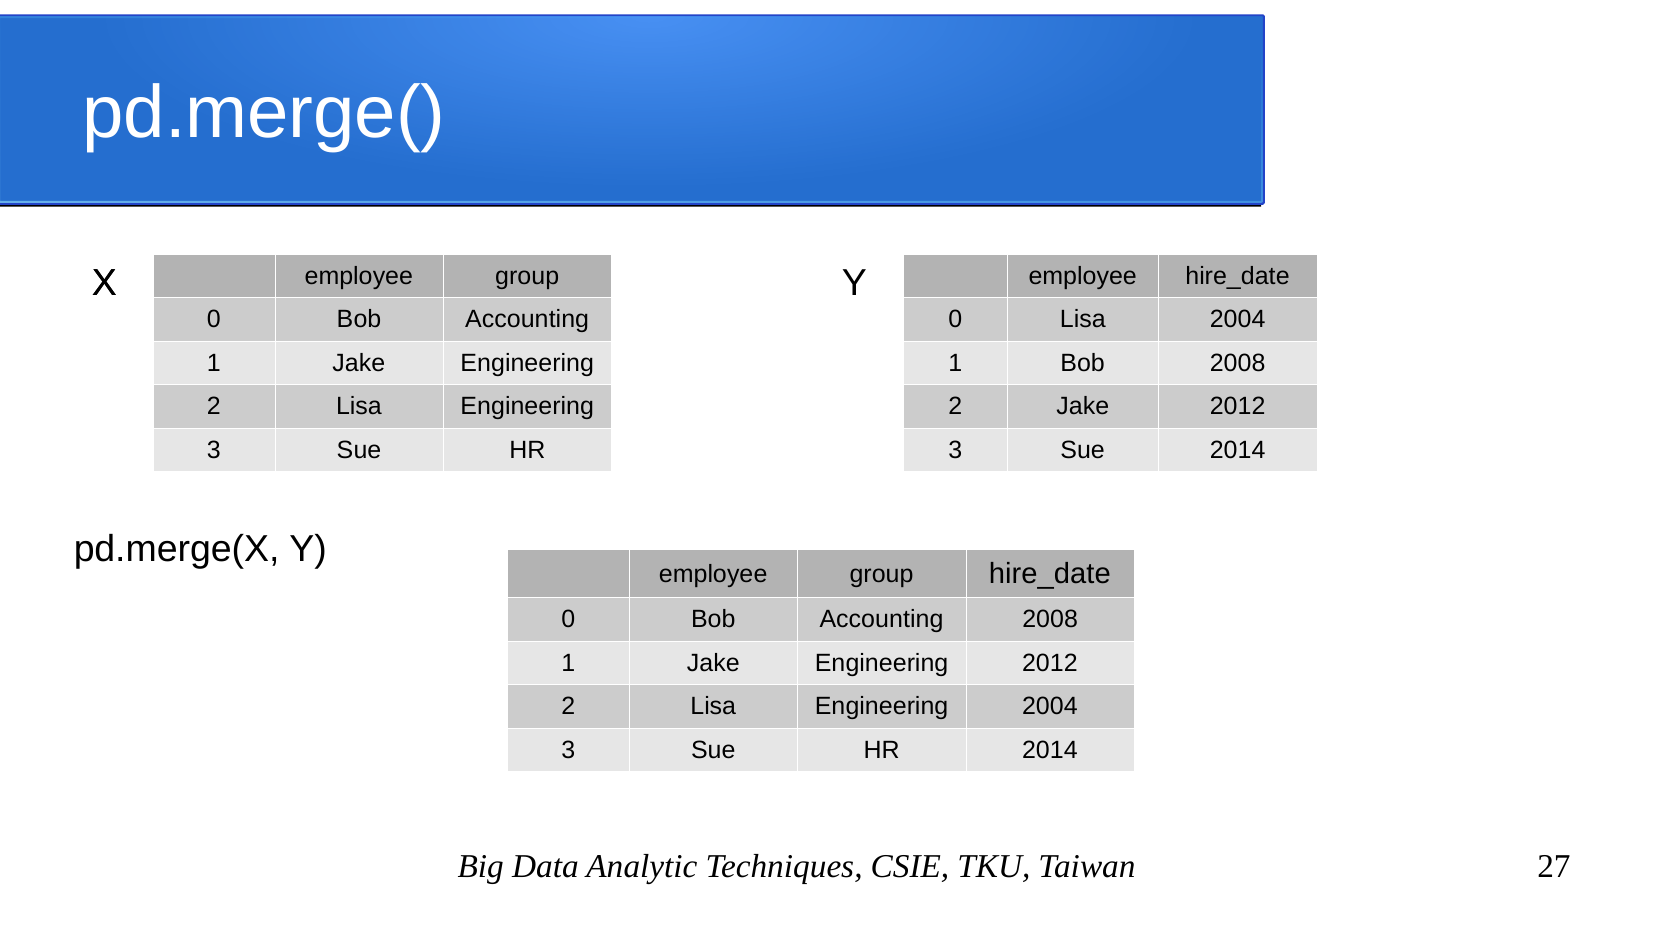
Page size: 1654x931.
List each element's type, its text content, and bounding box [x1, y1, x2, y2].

table_cell 3 [508, 729, 629, 771]
table_cell Jake [1008, 385, 1158, 428]
table_cell 2012 [967, 642, 1134, 684]
table_cell Accounting [798, 598, 966, 641]
table_cell 1 [904, 342, 1007, 384]
table_cell Jake [276, 342, 443, 384]
table_header hire_date [967, 550, 1134, 597]
table_cell Lisa [630, 685, 797, 728]
table_cell 2 [904, 385, 1007, 428]
table_cell 2012 [1159, 385, 1317, 428]
table_header [508, 550, 629, 597]
table_header group [444, 255, 611, 297]
table_header employee [1008, 255, 1158, 297]
text_box pd.merge(X, Y) [59, 519, 402, 603]
table_cell Accounting [444, 298, 611, 341]
table_cell 3 [904, 429, 1007, 471]
text_box X [77, 254, 159, 311]
table_cell 2008 [1159, 342, 1317, 384]
table_cell Lisa [1008, 298, 1158, 341]
table_cell Bob [630, 598, 797, 641]
title pd.merge() [82, 35, 1235, 189]
table_cell Sue [276, 429, 443, 471]
table_cell Engineering [798, 642, 966, 684]
table_header [159, 255, 275, 297]
table_cell Bob [276, 298, 443, 341]
table_cell Engineering [444, 342, 611, 384]
table_cell Lisa [276, 385, 443, 428]
table_header employee [630, 550, 797, 597]
text_box Y [827, 254, 909, 311]
table_cell Jake [630, 642, 797, 684]
table_header group [798, 550, 966, 597]
table_cell 2 [508, 685, 629, 728]
table_header [909, 255, 1007, 297]
table_cell 2014 [967, 729, 1134, 771]
table_header hire_date [1159, 255, 1317, 297]
table_cell 2014 [1159, 429, 1317, 471]
table_cell 0 [154, 298, 275, 341]
table_cell 2 [154, 385, 275, 428]
table_cell 2008 [967, 598, 1134, 641]
table_cell Sue [1008, 429, 1158, 471]
table_cell HR [444, 429, 611, 471]
table_cell 0 [508, 598, 629, 641]
table_cell 2004 [967, 685, 1134, 728]
table_cell Engineering [798, 685, 966, 728]
table_cell Sue [630, 729, 797, 771]
table_cell 1 [508, 642, 629, 684]
table_cell 3 [154, 429, 275, 471]
table_cell Bob [1008, 342, 1158, 384]
table_cell 0 [904, 298, 1007, 341]
table_cell 2004 [1159, 298, 1317, 341]
table_cell 1 [154, 342, 275, 384]
table_cell HR [798, 729, 966, 771]
table_cell Engineering [444, 385, 611, 428]
table_header employee [276, 255, 443, 297]
